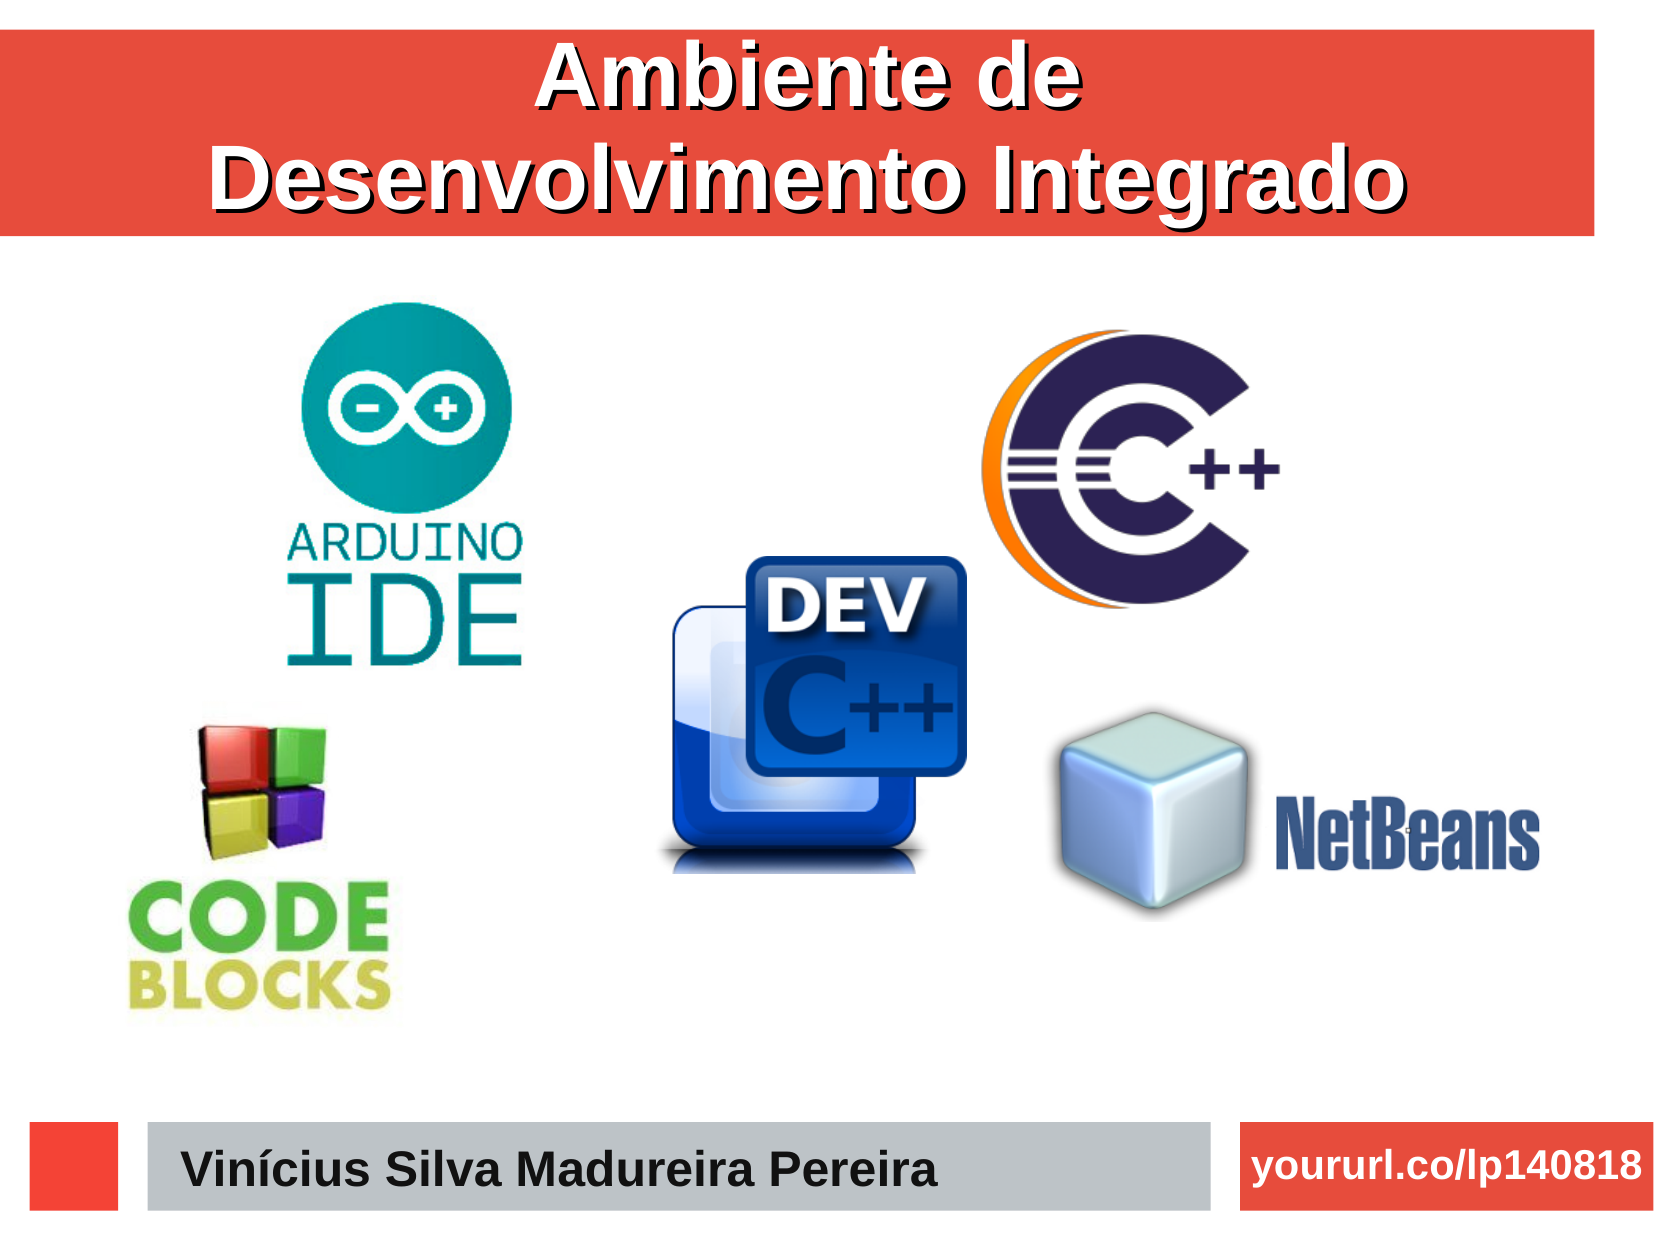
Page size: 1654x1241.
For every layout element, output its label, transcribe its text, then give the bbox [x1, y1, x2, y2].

picture [27, 295, 603, 1146]
picture [1039, 697, 1553, 922]
picture [649, 556, 967, 875]
text_box yoururl.co/lp140818 [1228, 1133, 1654, 1205]
title Ambiente de Desenvolvimento Integrado [206, 0, 1447, 229]
picture [974, 313, 1288, 626]
text_box Vinícius Silva Madureira Pereira [165, 1133, 1170, 1205]
